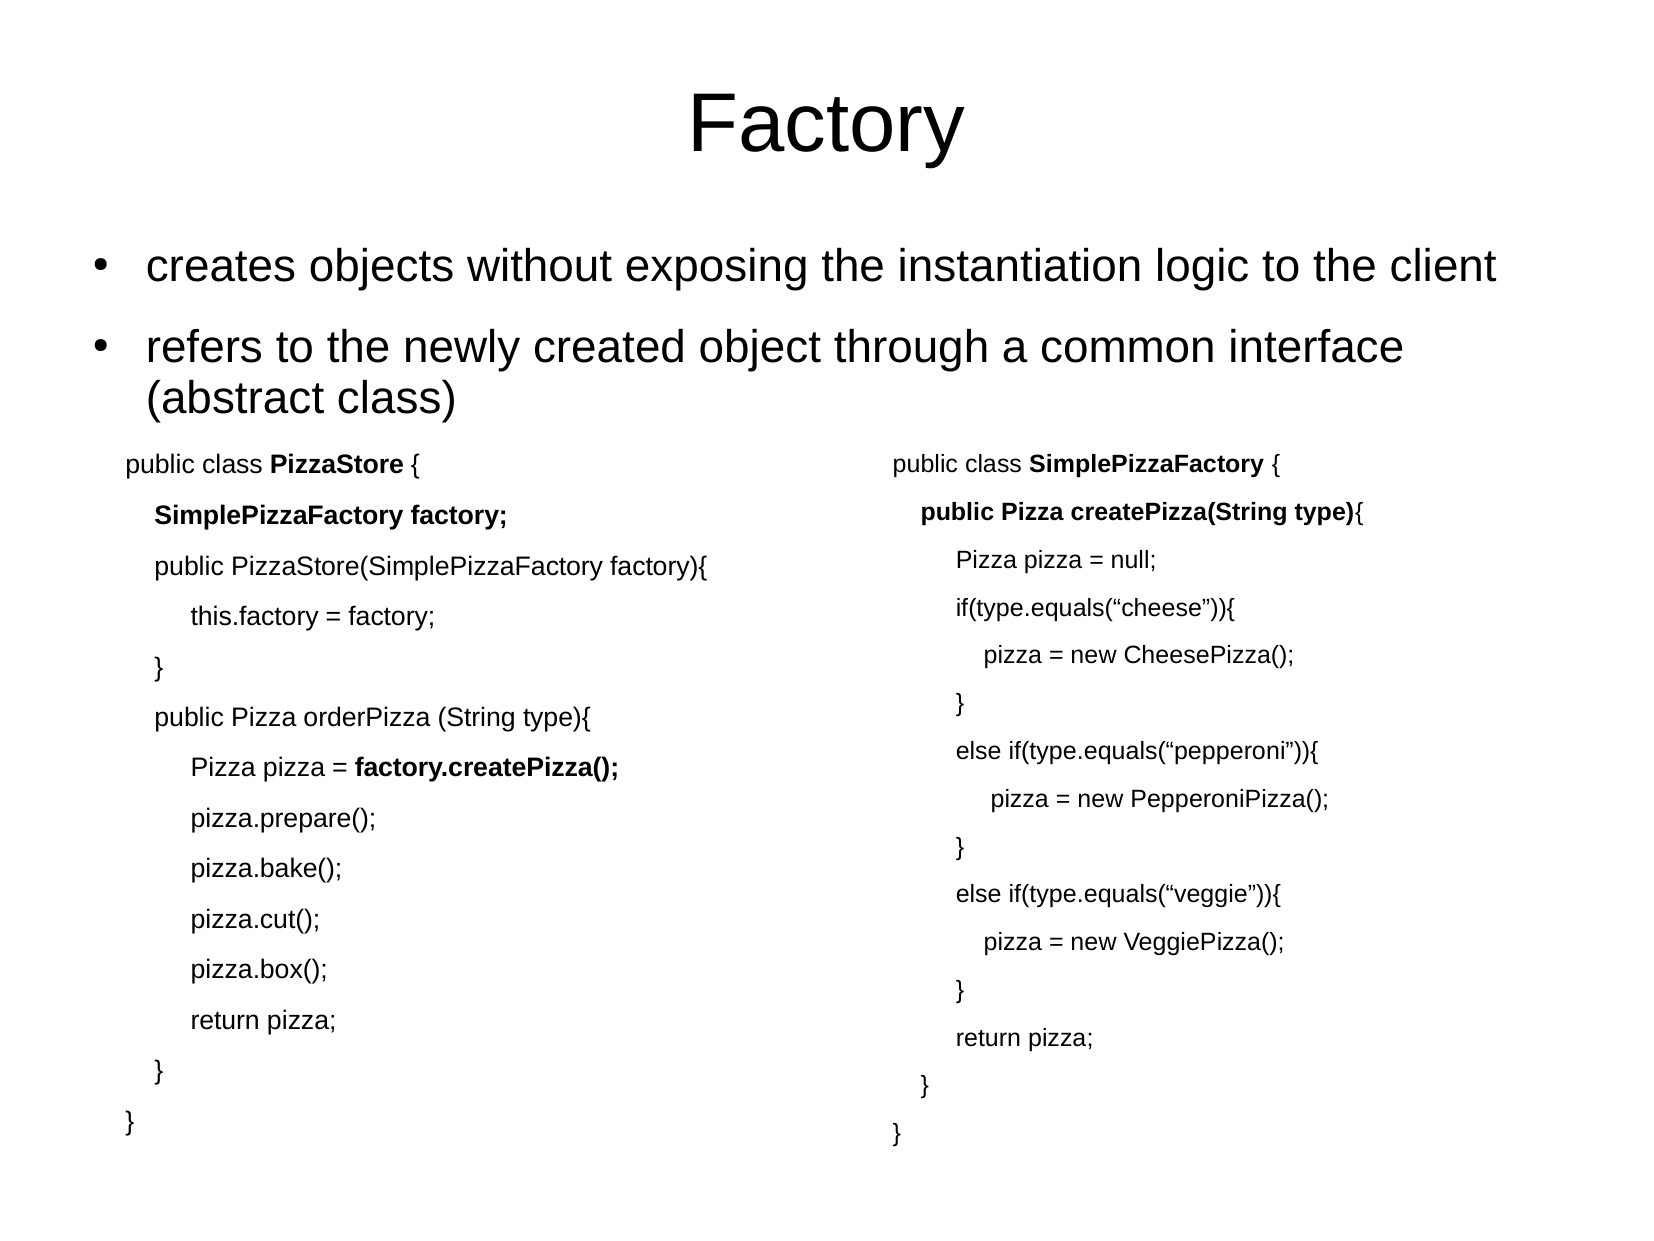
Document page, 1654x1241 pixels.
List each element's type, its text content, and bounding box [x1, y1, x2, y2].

list public class SimplePizzaFactory { public Pizza createPizza(String type){ Pizza pizza = null; if(type.equals(“cheese”)){ pizza = new CheesePizza(); } else if(type.equals(“pepperoni”)){ pizza = new PepperoniPizza(); } else if(type.equals(“veggie”)){ pizza = new VeggiePizza(); } return pizza; } } [845, 450, 1606, 1156]
list public class PizzaStore { SimplePizzaFactory factory; public PizzaStore(SimplePizzaFactory factory){ this.factory = factory; } public Pizza orderPizza (String type){ Pizza pizza = factory.createPizza(); pizza.prepare(); pizza.bake(); pizza.cut(); pizza.box(); return pizza; } } [75, 450, 833, 1141]
list creates objects without exposing the instantiation logic to the client refers to the newly created object through a common interface (abstract class) [75, 240, 1572, 436]
title Factory [82, 49, 1571, 196]
